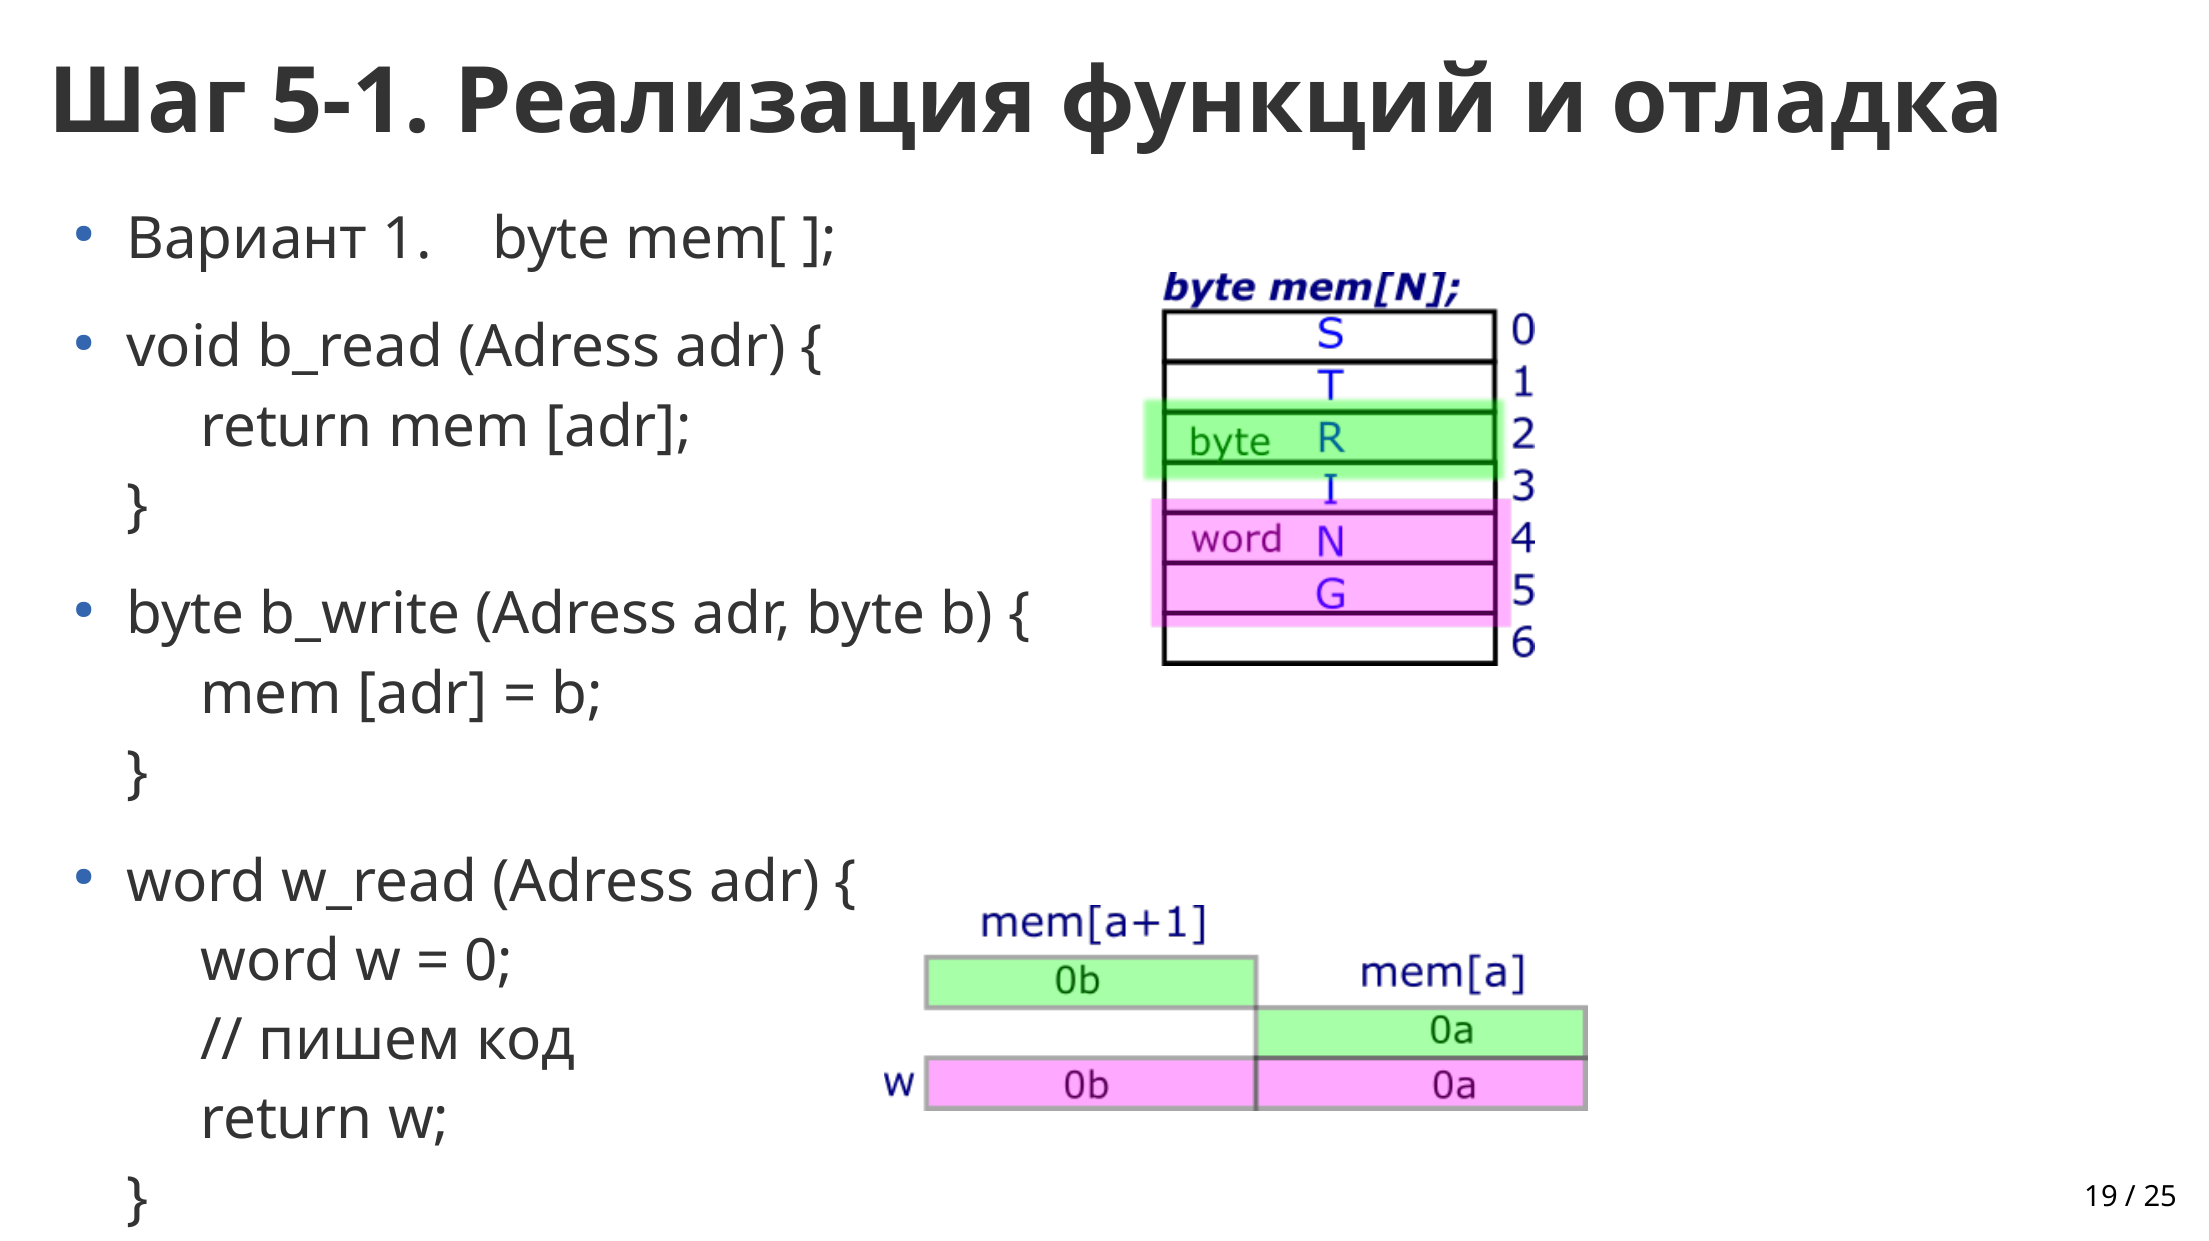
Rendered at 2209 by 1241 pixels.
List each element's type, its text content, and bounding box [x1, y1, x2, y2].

title Шаг 5-1. Реализация функций и отладка [48, 34, 2174, 160]
picture [884, 905, 1588, 1111]
list Вариант 1. byte mem[ ]; void b_read (Adress adr) { return mem [adr]; } byte b_write (Adress adr, byte b) { mem [adr] = b; } word w_read (Adress adr) { word w = 0; // пишем код return w; } [55, 195, 1690, 1177]
picture [1142, 272, 1535, 666]
